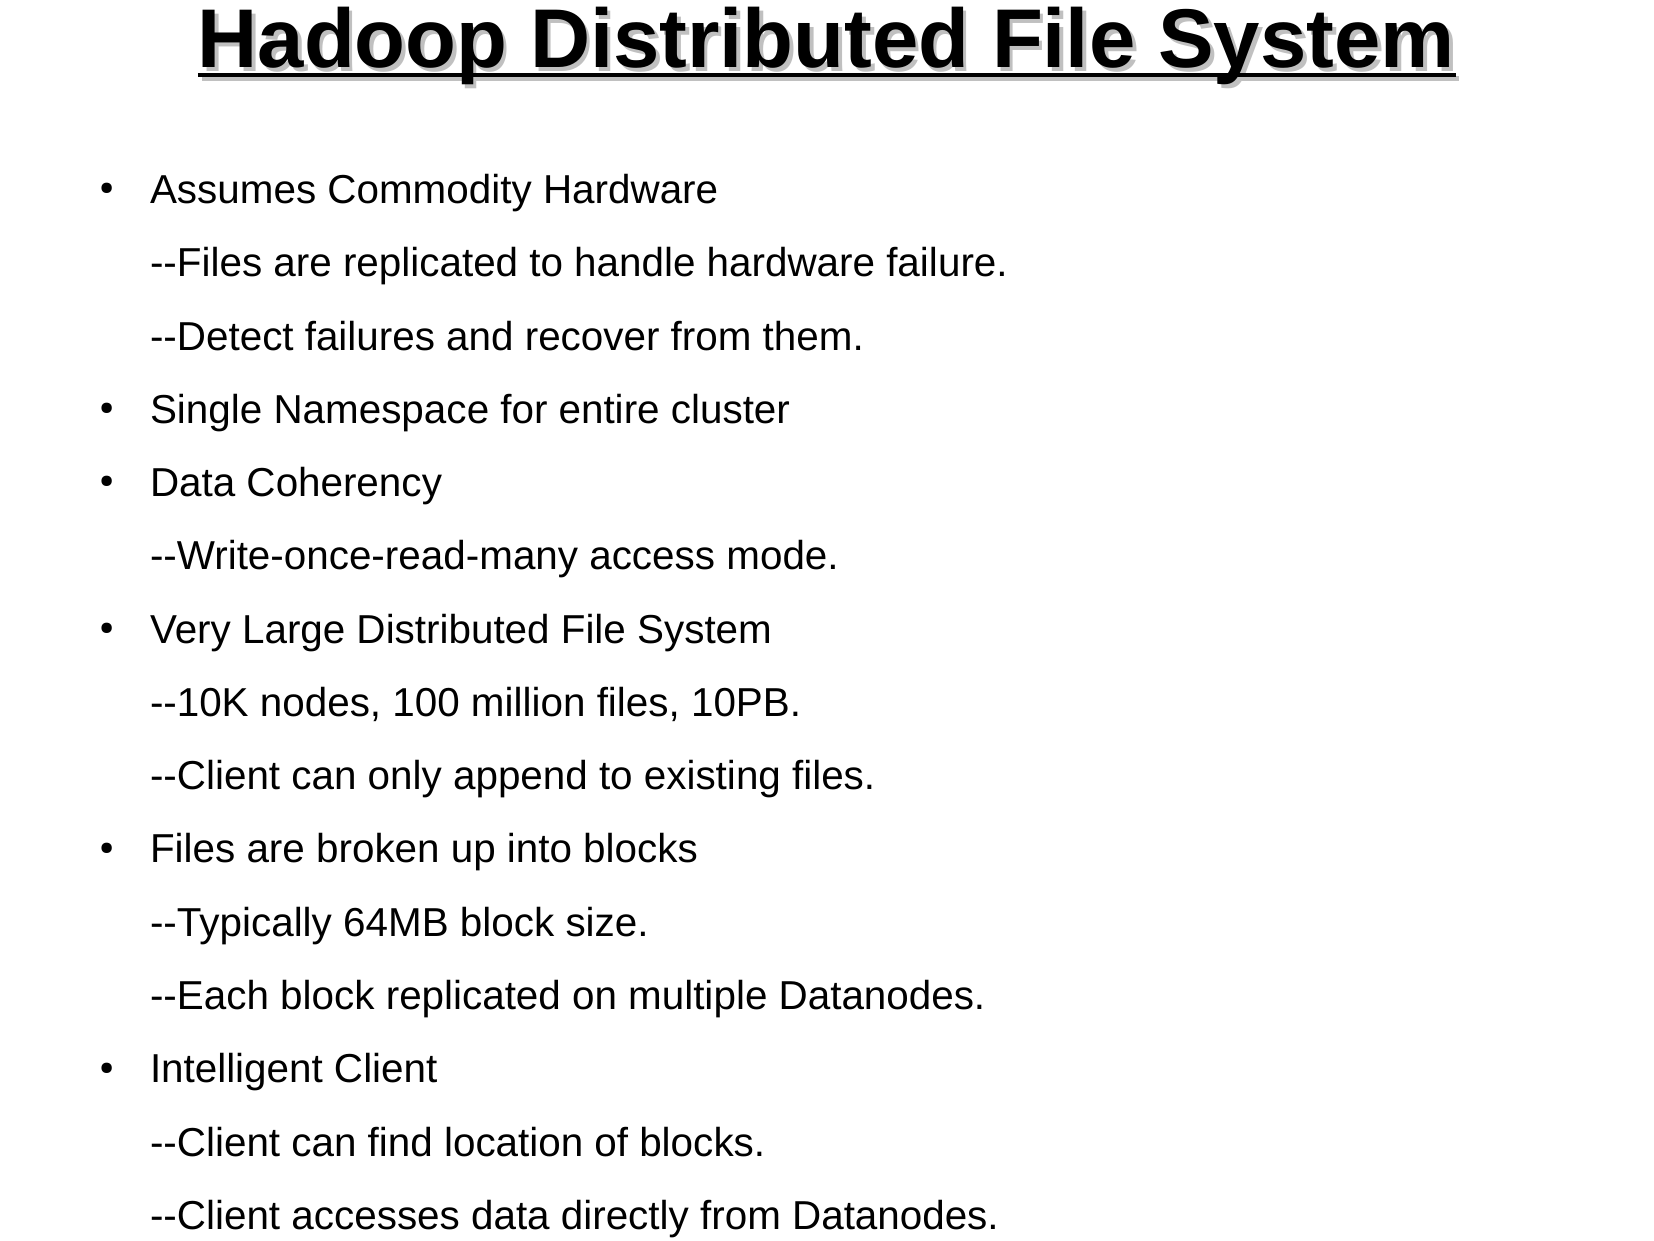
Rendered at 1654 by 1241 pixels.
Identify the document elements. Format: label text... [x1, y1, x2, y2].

list Assumes Commodity Hardware --Files are replicated to handle hardware failure. --Detect failures and recover from them. Single Namespace for entire cluster Data Coherency --Write-once-read-many access mode. Very Large Distributed File System --10K nodes, 100 million files, 10PB. --Client can only append to existing files. Files are broken up into blocks --Typically 64MB block size. --Each block replicated on multiple Datanodes. Intelligent Client --Client can find location of blocks. --Client accesses data directly from Datanodes. [82, 166, 1571, 1241]
title Hadoop Distributed File System [82, 0, 1571, 166]
